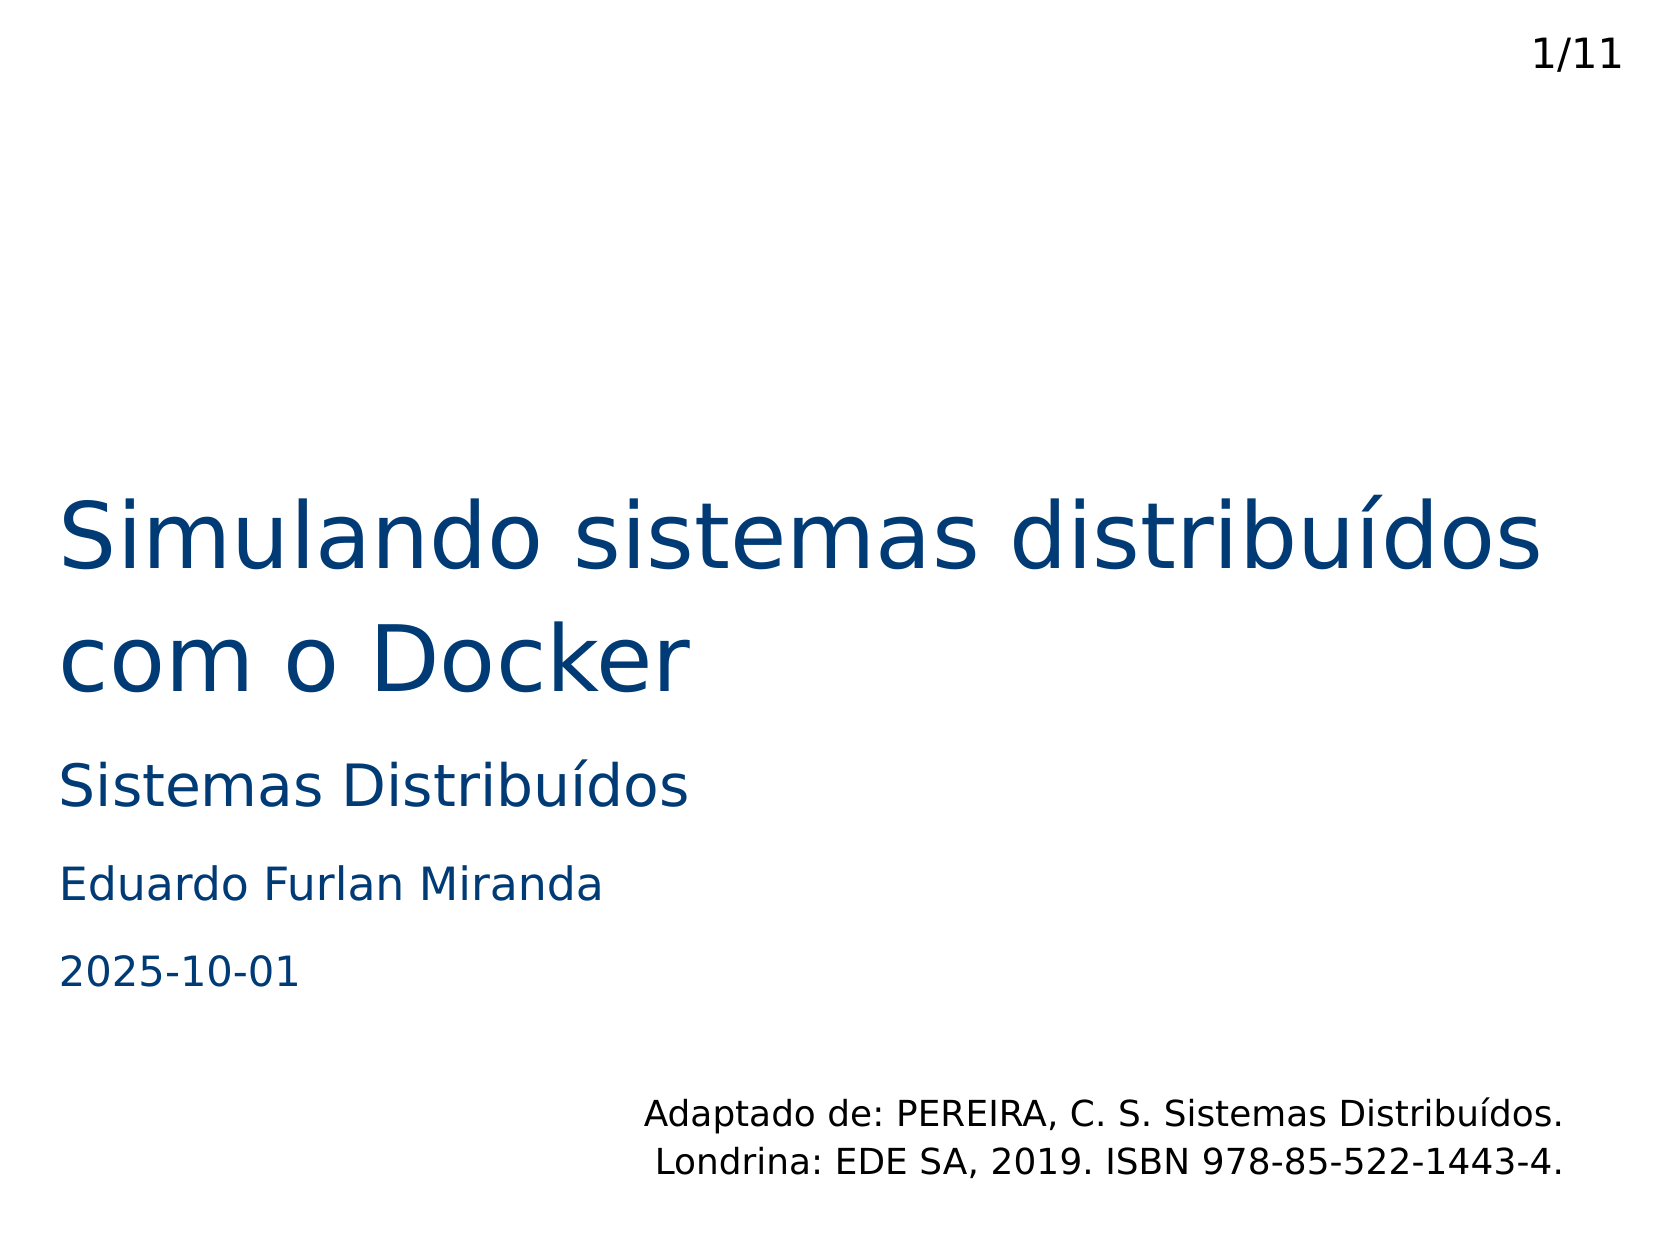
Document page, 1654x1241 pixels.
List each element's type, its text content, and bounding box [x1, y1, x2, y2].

list Simulando sistemas distribuídos com o Docker Sistemas Distribuídos Eduardo Furlan Miranda 2025-10-01 [59, 466, 1625, 1211]
list Adaptado de: PEREIRA, C. S. Sistemas Distribuídos. Londrina: EDE SA, 2019. ISBN 978-85-522-1443-4. [583, 1086, 1565, 1211]
